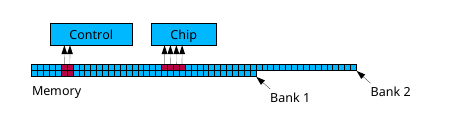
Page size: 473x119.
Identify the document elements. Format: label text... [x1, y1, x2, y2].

text_box Control [50, 23, 133, 46]
text_box Bank 2 [370, 83, 415, 99]
text_box Bank 1 [270, 89, 315, 105]
text_box Memory [32, 82, 83, 98]
text_box Chip [151, 23, 217, 46]
text_box [31, 64, 357, 77]
